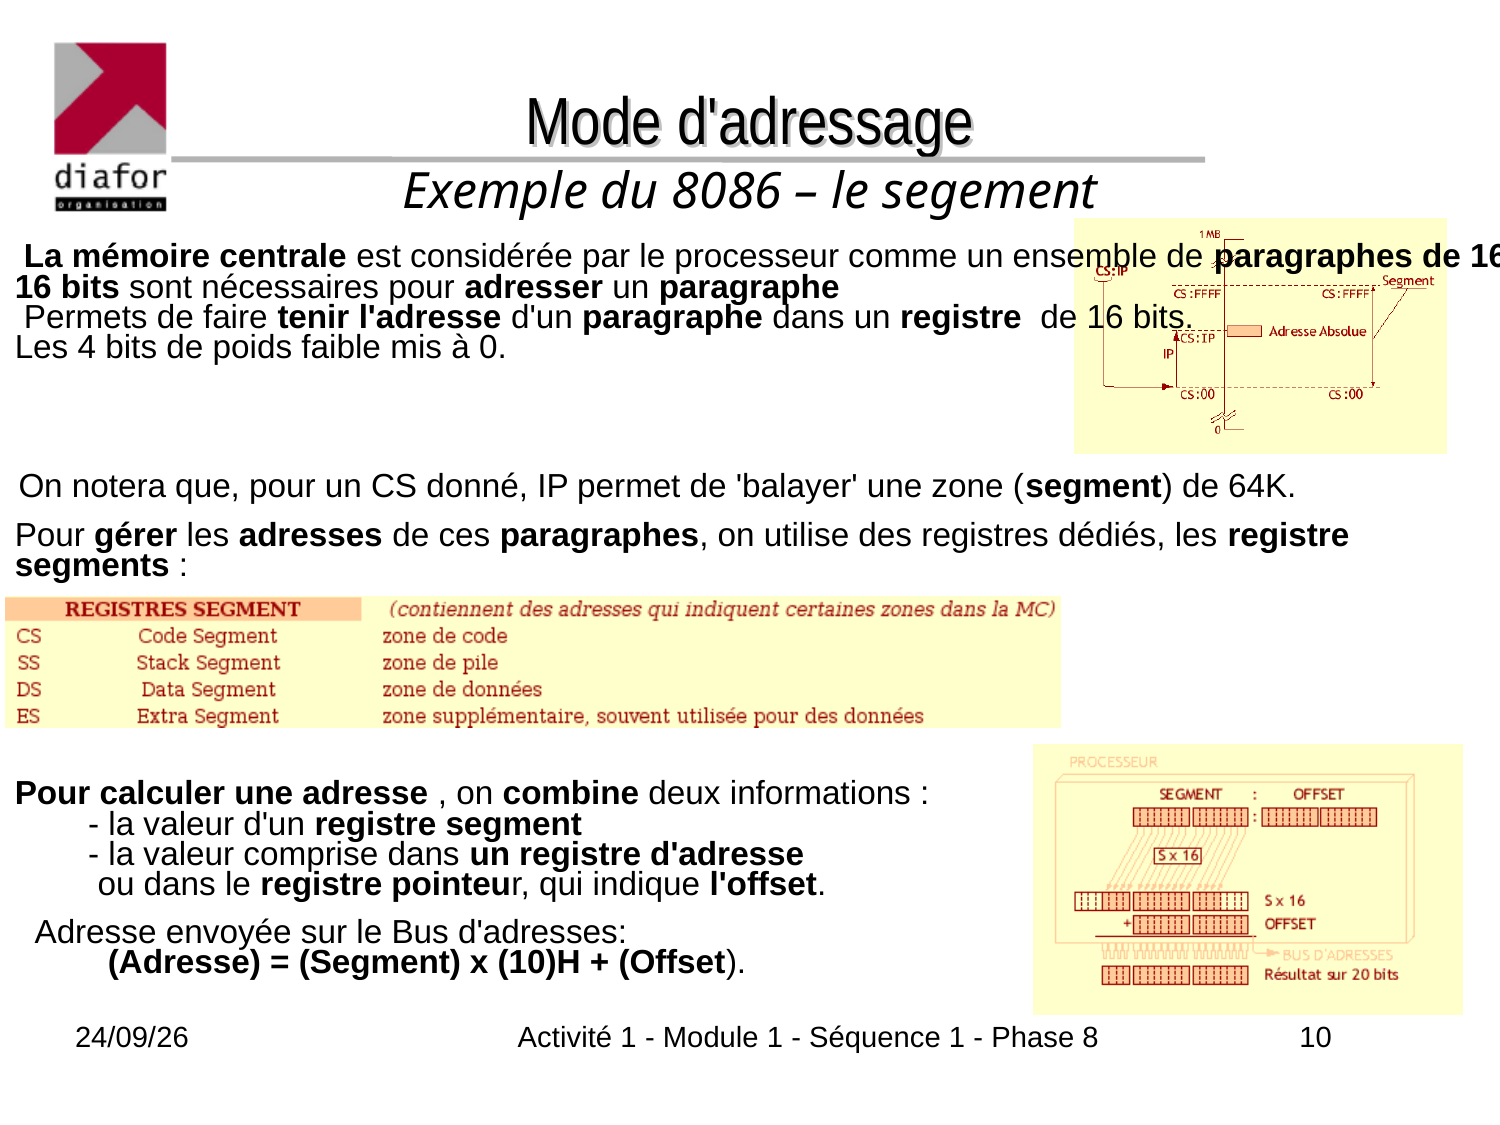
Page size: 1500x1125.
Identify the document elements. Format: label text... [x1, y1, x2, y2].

text_box Adresse envoyée sur le Bus d'adresses: (Adresse) = (Segment) x (10)H + (Offset). [19, 911, 975, 988]
text_box [1299, 1024, 1419, 1096]
picture [1033, 744, 1463, 1015]
text_box [75, 1024, 320, 1096]
title Mode d'adressage Exemple du 8086 – le segement [75, 45, 1426, 250]
picture [1074, 218, 1447, 454]
text_box La mémoire centrale est considérée par le processeur comme un ensemble de paragraphes de 16 octets.(216 x 16 = 1Mo)‏ 16 bits sont nécessaires pour adresser un paragraphe Permets de faire tenir l'adresse d'un paragraphe dans un registre de 16 bits. Les 4 bits de poids faible mis à 0. [0, 236, 1034, 433]
picture [5, 596, 1061, 728]
text_box On notera que, pour un CS donné, IP permet de 'balayer' une zone (segment) de 64K. [3, 466, 1322, 512]
text_box Pour calculer une adresse , on combine deux informations : - la valeur d'un registre segment - la valeur comprise dans un registre d'adresse ou dans le registre pointeur, qui indique l'offset. [0, 773, 945, 910]
text_box Activité 1 - Module 1 - Séquence 1 - Phase 8 [324, 1024, 1293, 1096]
text_box Pour gérer les adresses de ces paragraphes, on utilise des registres dédiés, les registre segments : [0, 515, 1500, 591]
